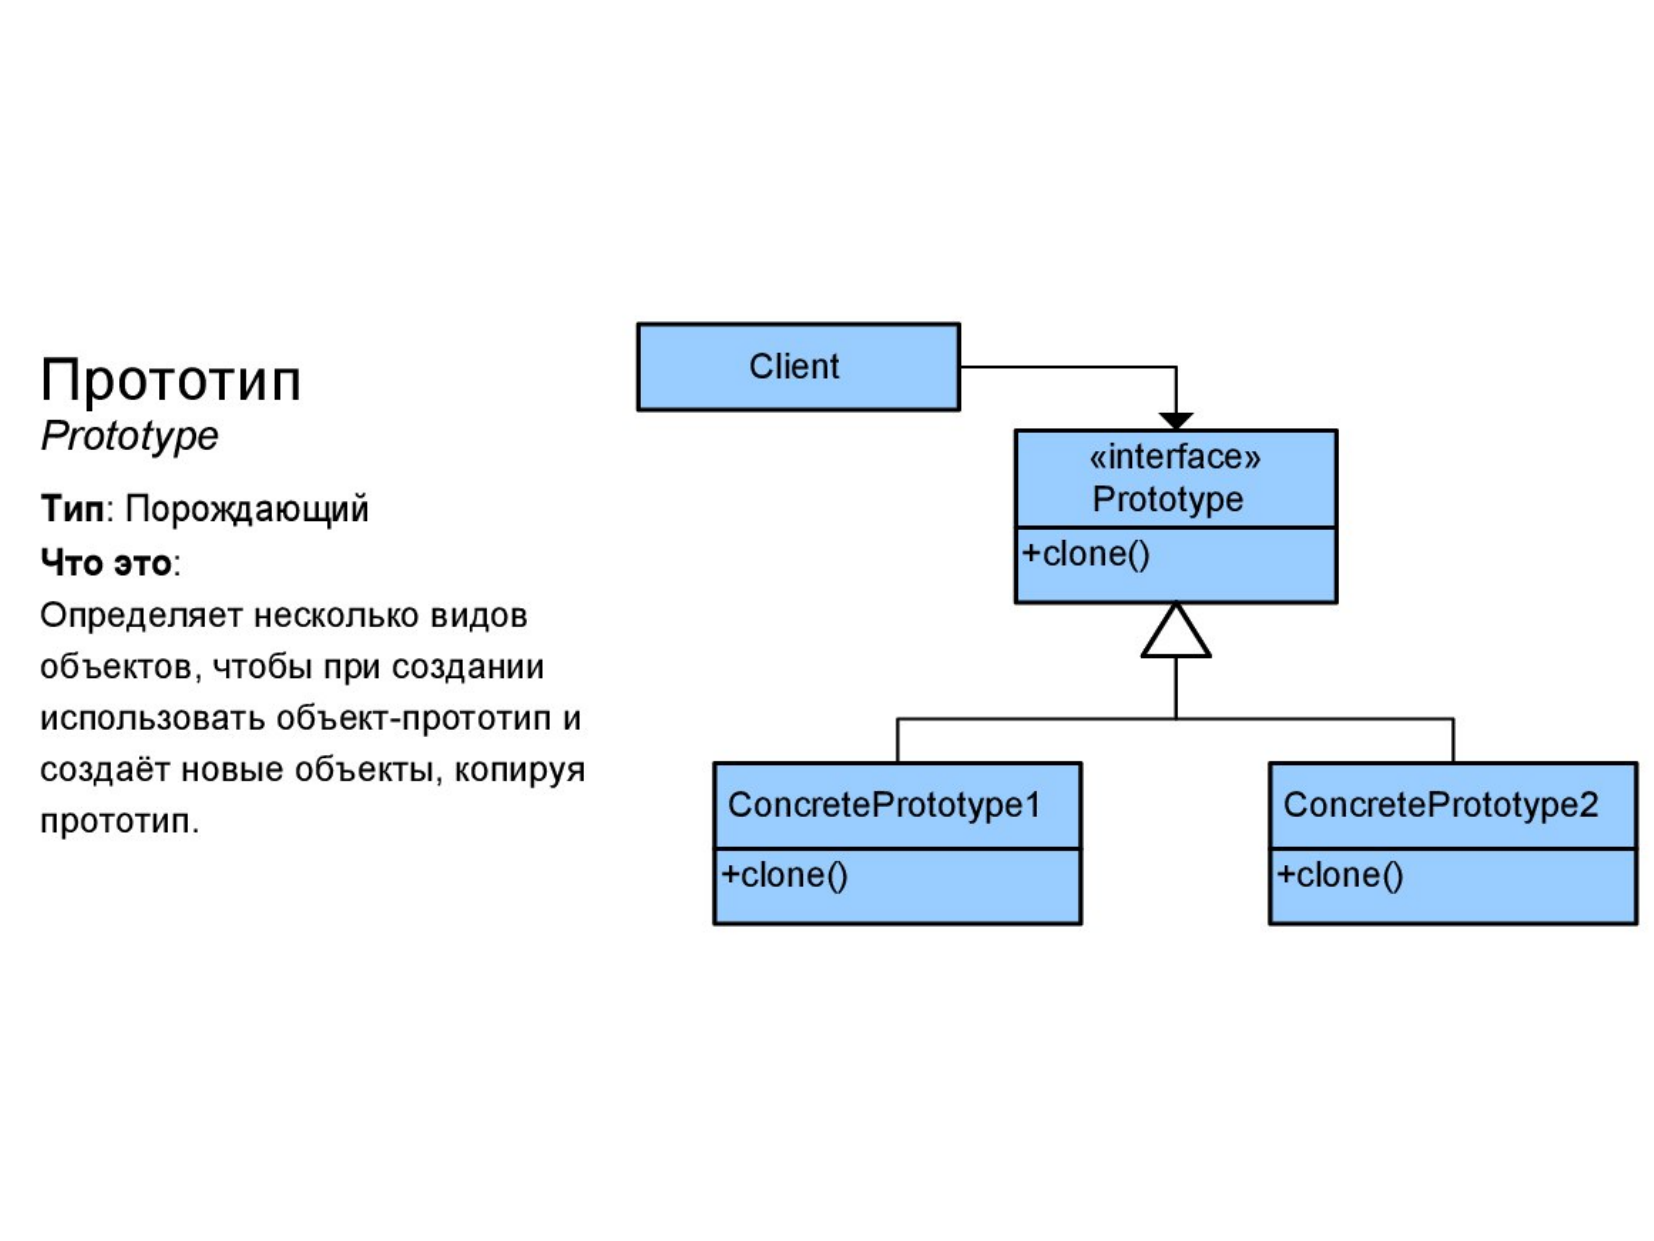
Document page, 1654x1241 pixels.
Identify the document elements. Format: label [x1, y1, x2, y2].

picture [7, 293, 1654, 954]
